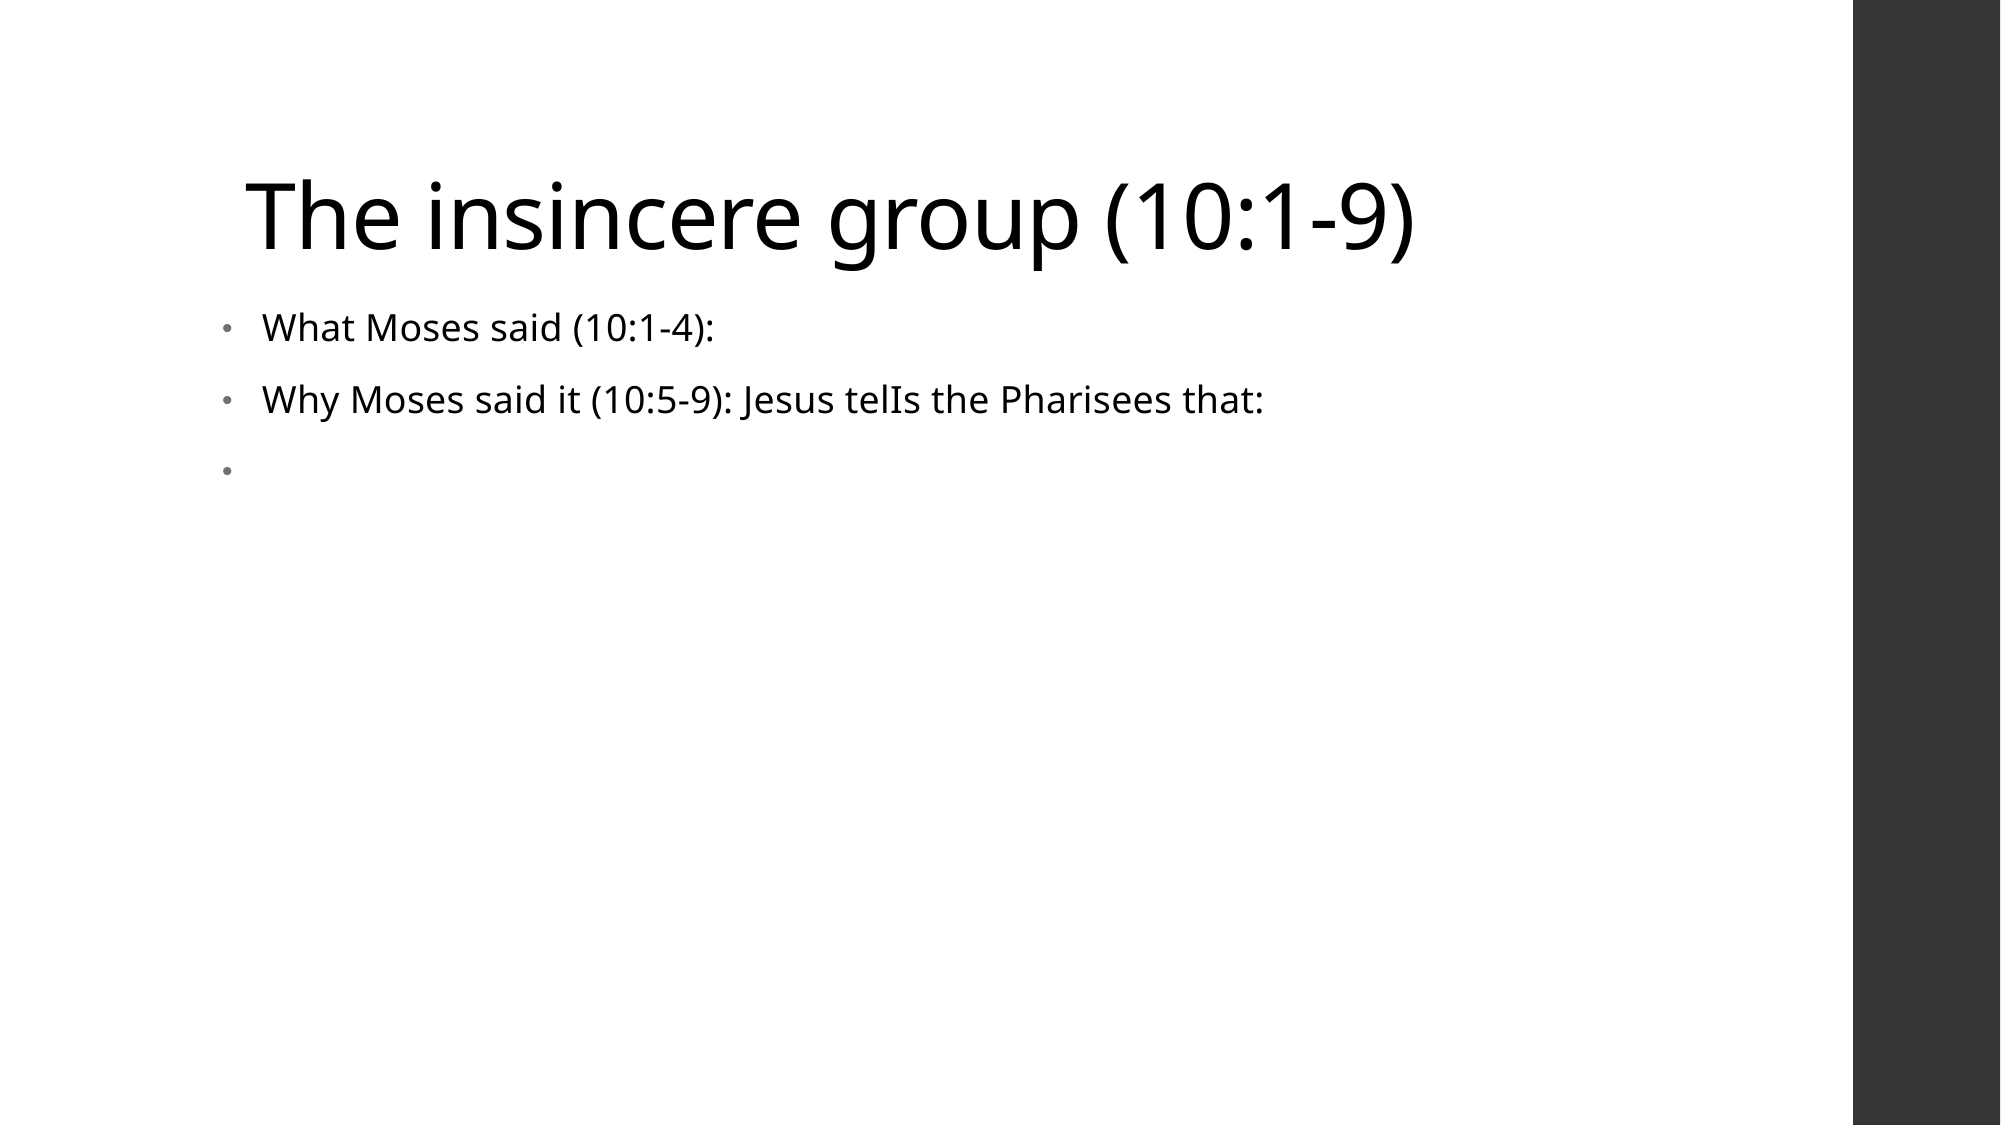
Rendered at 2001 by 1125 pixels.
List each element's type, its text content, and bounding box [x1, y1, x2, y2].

list What Moses said (10:1-4): Why Moses said it (10:5-9): Jesus telIs the Pharisees that: [206, 299, 1617, 1014]
title The insincere group (10:1-9) [206, 60, 1797, 278]
